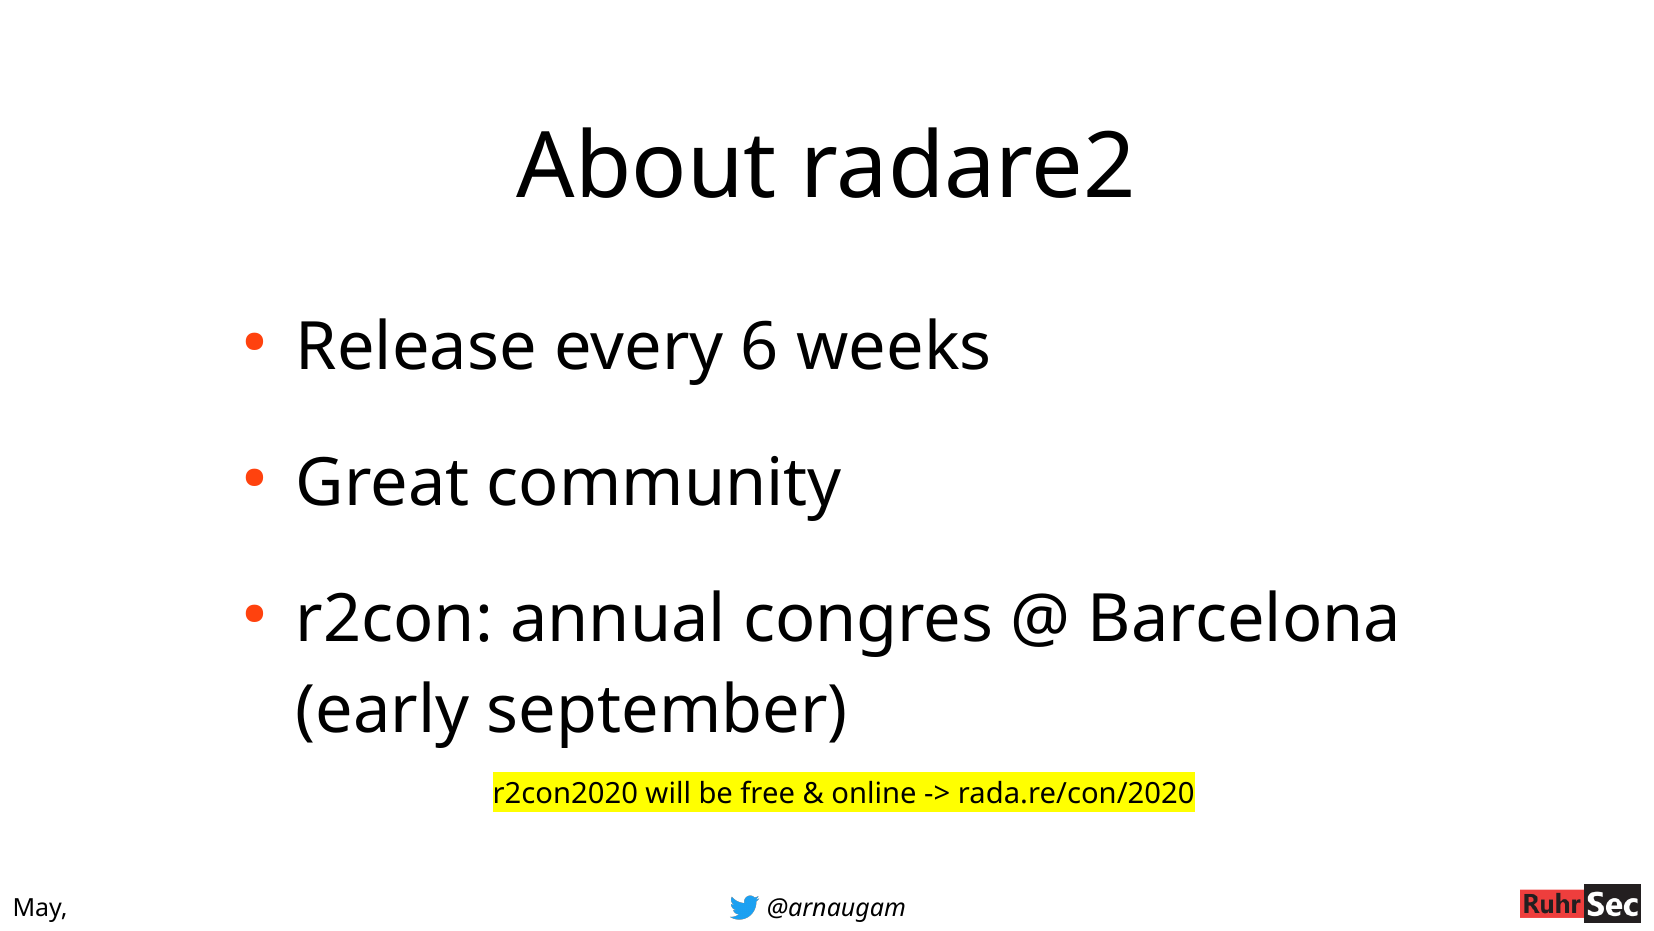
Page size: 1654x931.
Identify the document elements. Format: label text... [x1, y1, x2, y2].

text_box r2con2020 will be free & online -> rada.re/con/2020 [477, 764, 1176, 815]
picture [721, 884, 768, 931]
title About radare2 [82, 84, 1571, 240]
list Release every 6 weeks Great community r2con: annual congres @ Barcelona (early september) [225, 300, 1426, 751]
picture [1520, 884, 1641, 923]
